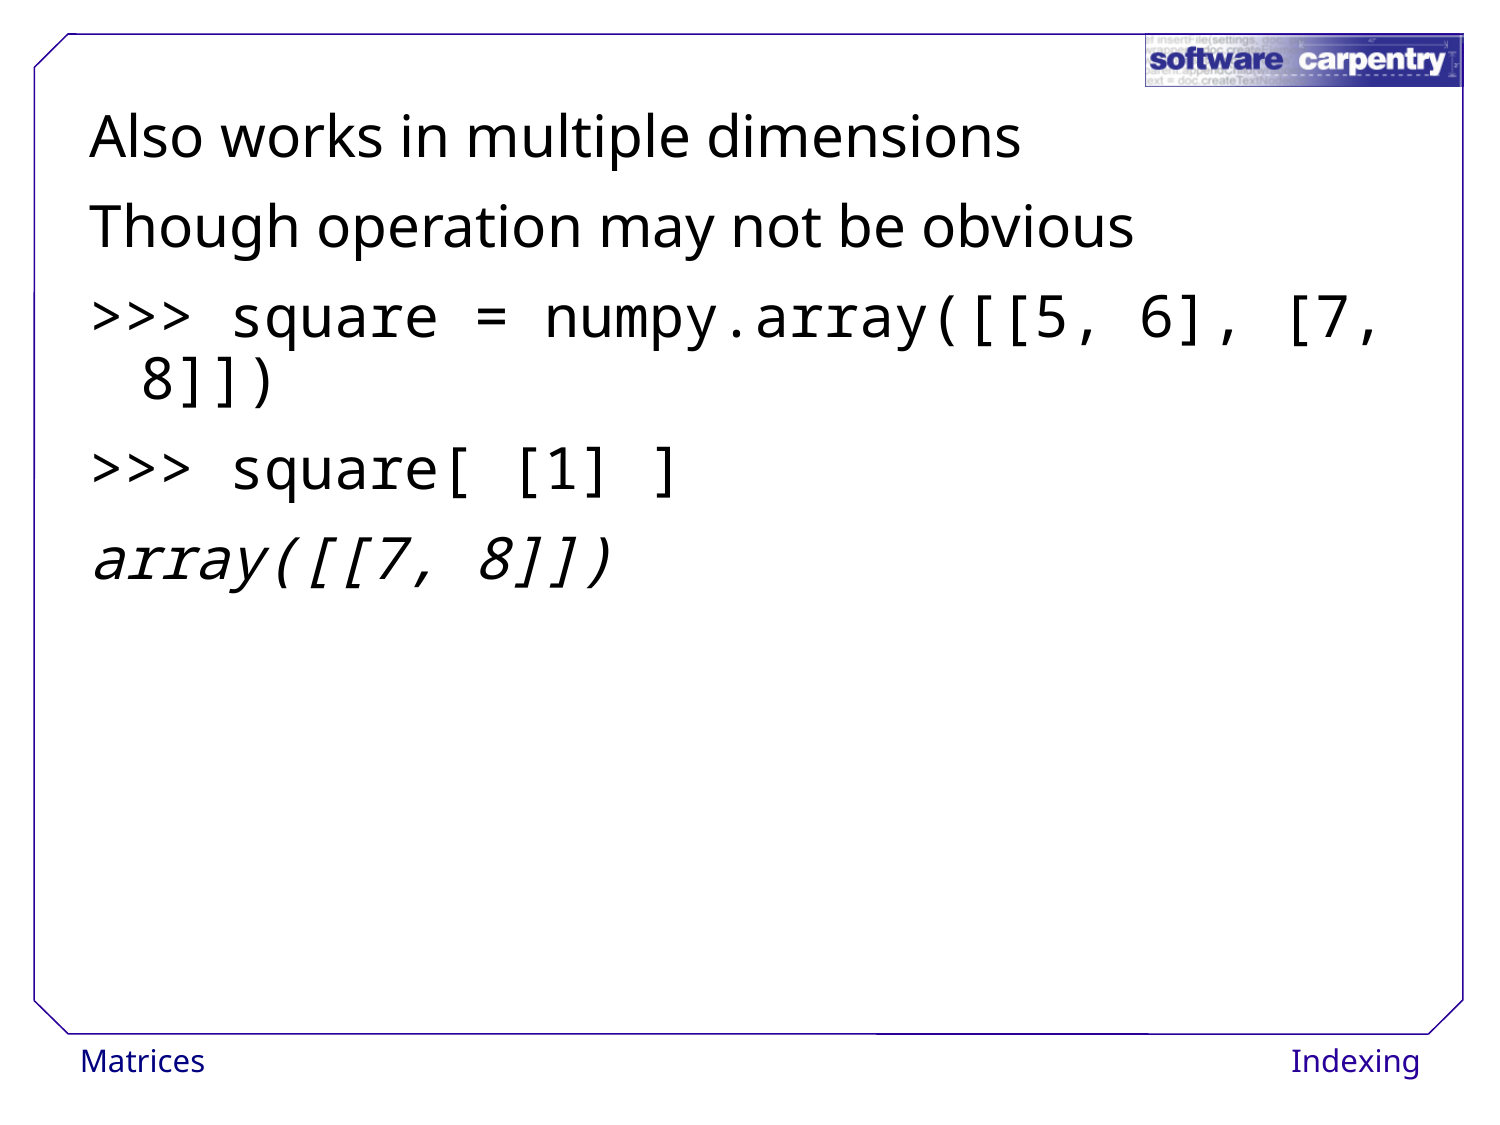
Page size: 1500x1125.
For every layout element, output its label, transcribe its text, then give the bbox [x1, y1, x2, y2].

list Also works in multiple dimensions Though operation may not be obvious >>> square = numpy.array([[5, 6], [7, 8]]) >>> square[ [1] ] array([[7, 8]]) [75, 99, 1426, 676]
picture [1145, 33, 1464, 87]
